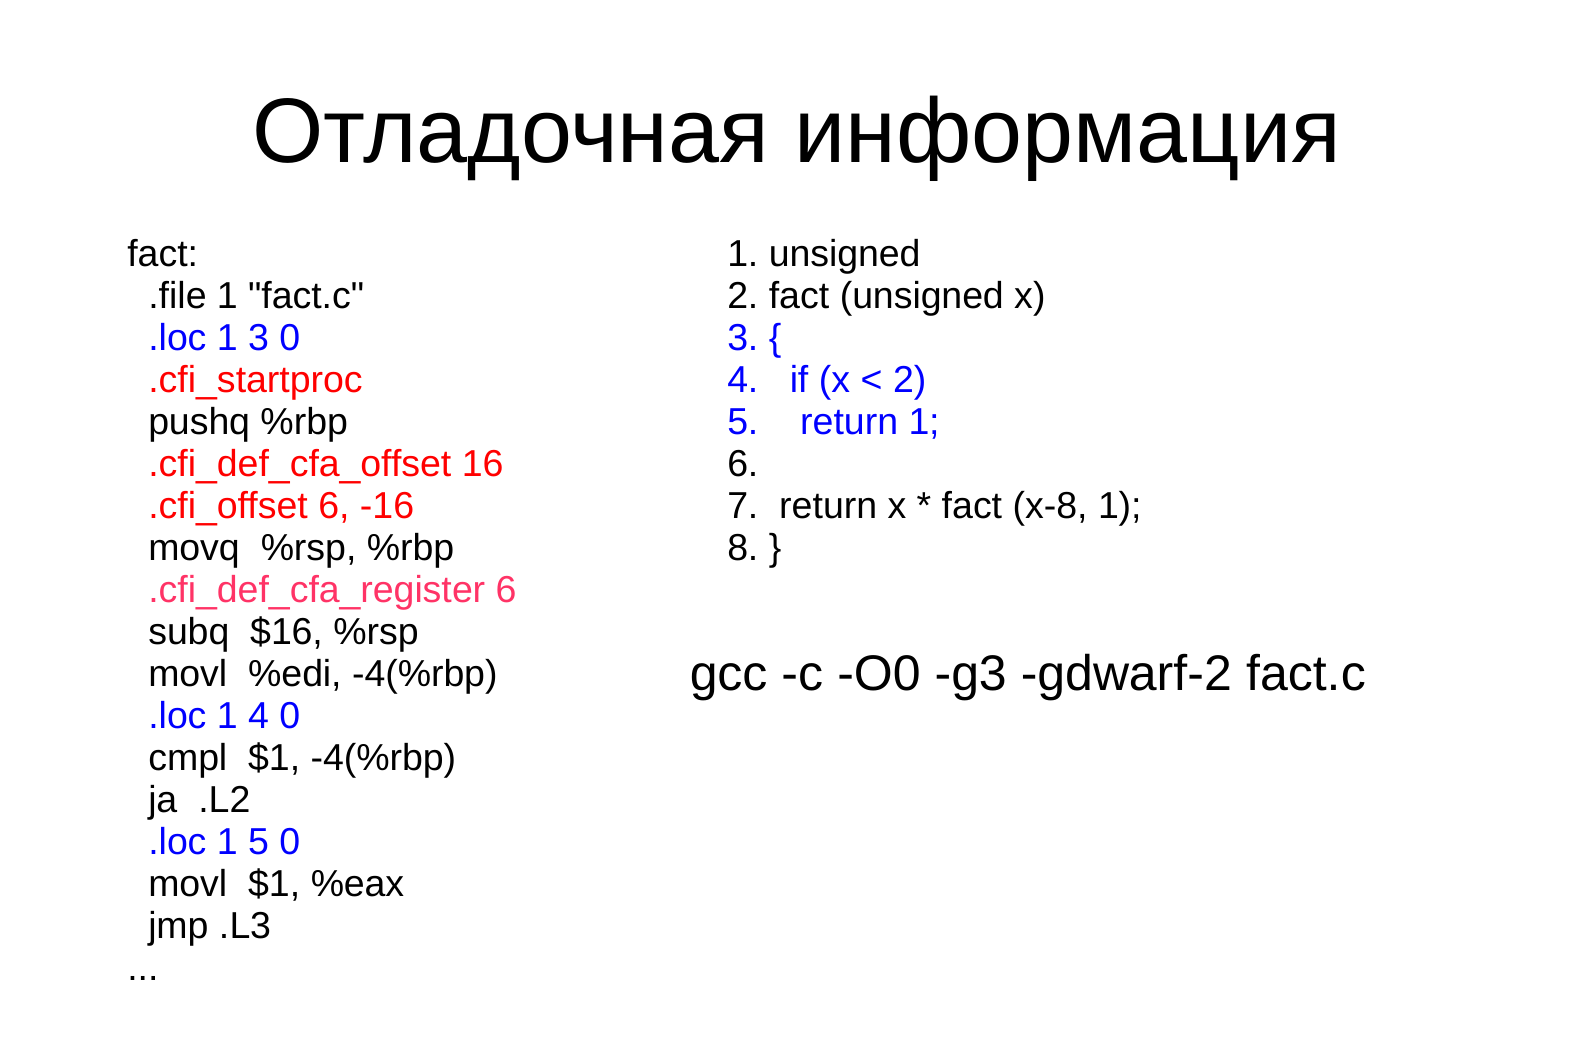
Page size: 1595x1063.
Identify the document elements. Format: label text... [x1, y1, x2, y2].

text_box 1. unsigned 2. fact (unsigned x) 3. { 4. if (x < 2) 5. return 1; 6. 7. return x * fact (x-8, 1); 8. } [712, 225, 1201, 576]
text_box gcc -c -O0 -g3 -gdwarf-2 fact.c [675, 637, 1388, 709]
text_box fact: .file 1 "fact.c" .loc 1 3 0 .cfi_startproc pushq %rbp .cfi_def_cfa_offset 16 .cfi_offset 6, -16 movq %rsp, %rbp .cfi_def_cfa_register 6 subq $16, %rsp movl %edi, -4(%rbp) .loc 1 4 0 cmpl $1, -4(%rbp) ja .L2 .loc 1 5 0 movl $1, %eax jmp .L3 ... [112, 225, 532, 1026]
title Отладочная информация [79, 49, 1515, 213]
